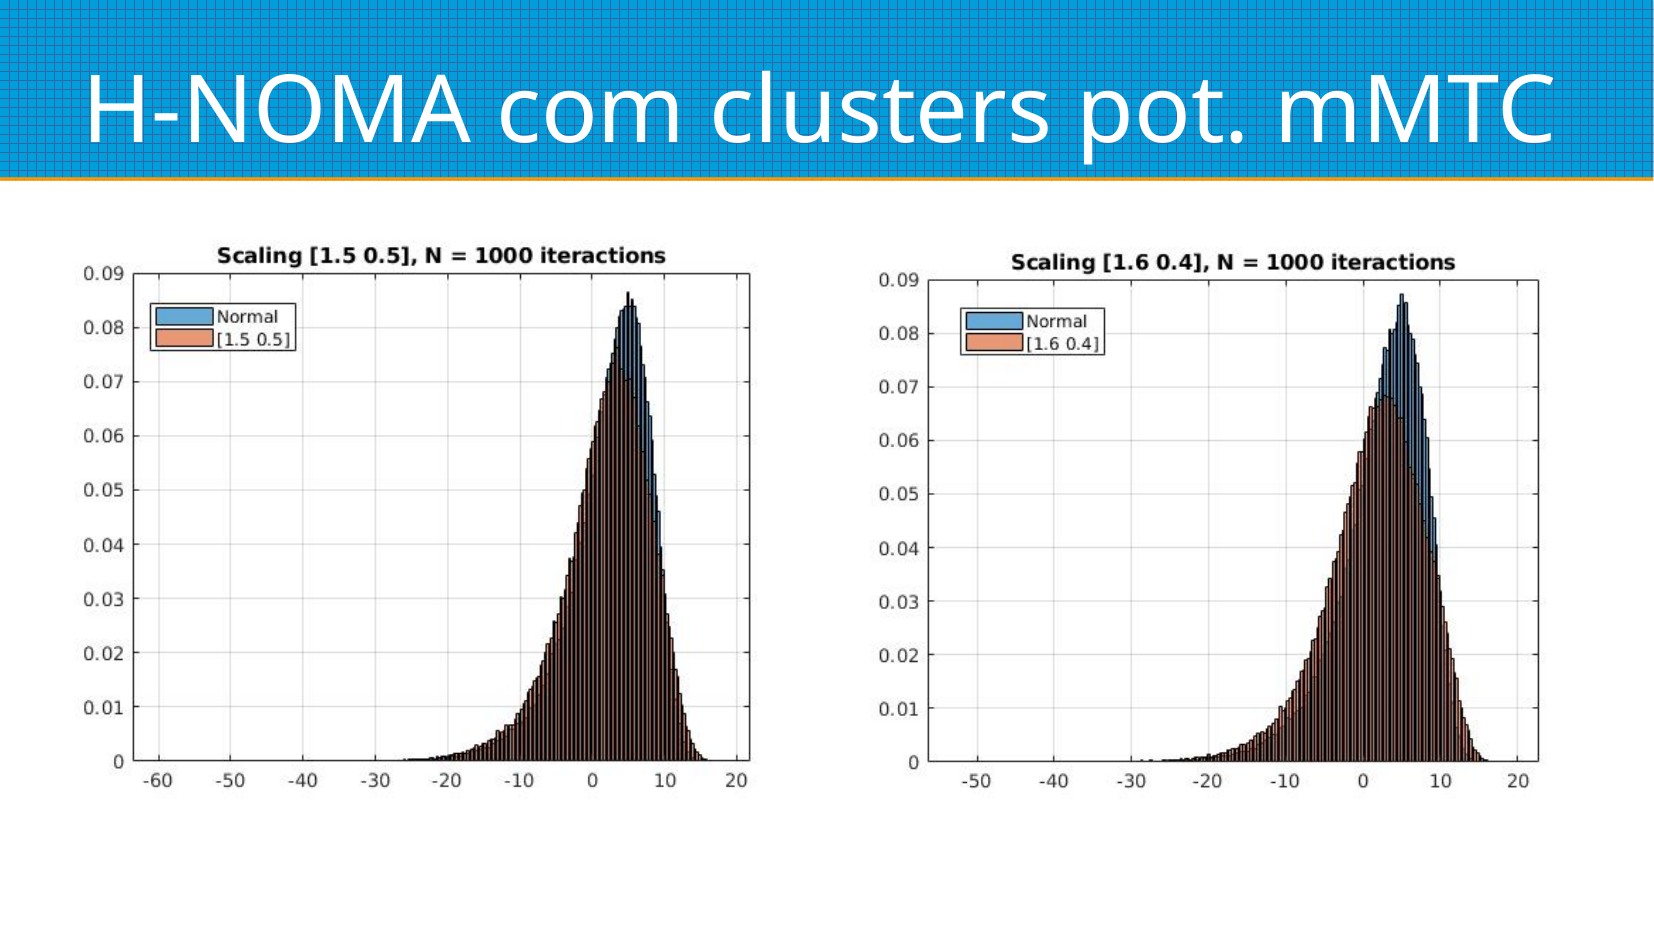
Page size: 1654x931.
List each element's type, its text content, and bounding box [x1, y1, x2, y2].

picture [29, 229, 1614, 827]
title H-NOMA com clusters pot. mMTC [82, 14, 1571, 171]
